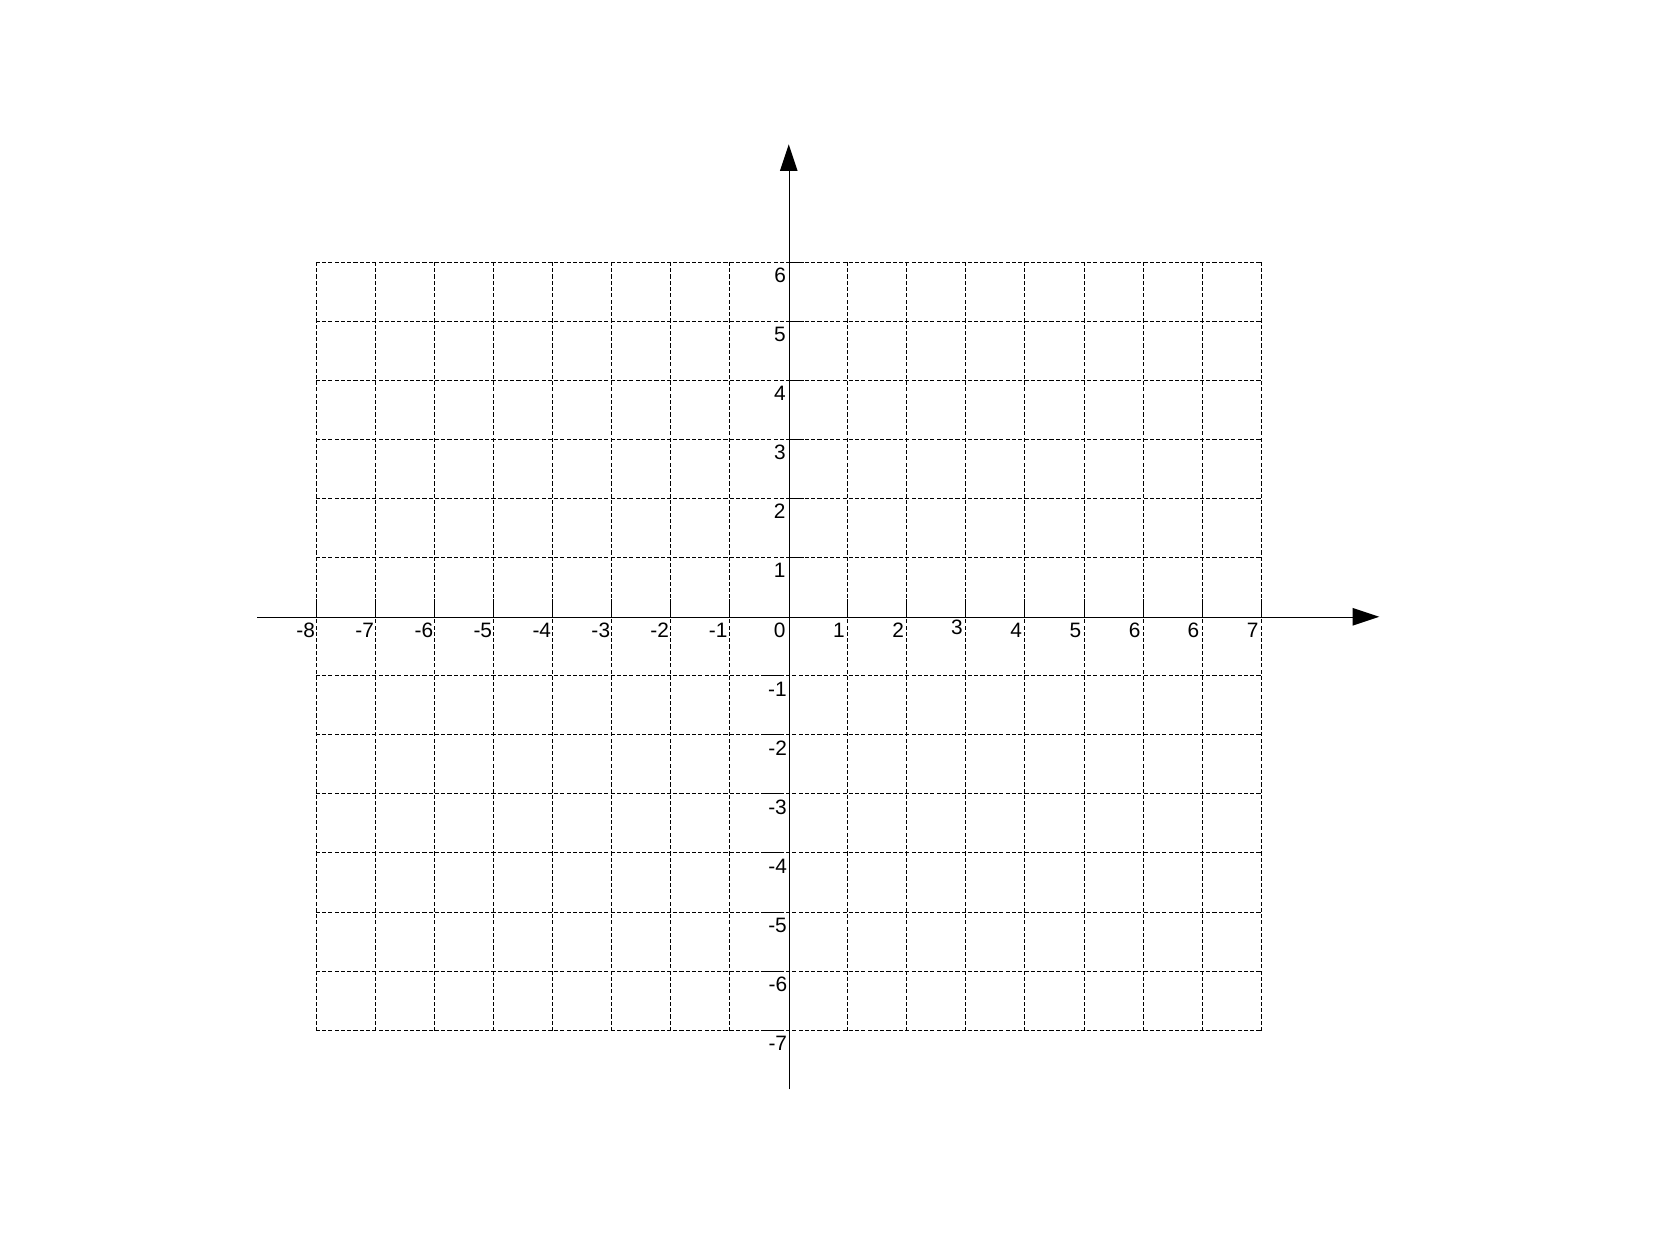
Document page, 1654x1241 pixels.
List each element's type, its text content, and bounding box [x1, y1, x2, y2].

text_box -1 [753, 669, 802, 708]
text_box -7 [753, 1024, 802, 1063]
text_box 4 [759, 374, 801, 413]
text_box -3 [576, 610, 625, 649]
text_box 7 [1232, 610, 1274, 649]
text_box -4 [753, 847, 802, 885]
text_box 6 [759, 256, 801, 295]
text_box 3 [936, 608, 978, 647]
text_box -1 [694, 610, 743, 649]
text_box 1 [818, 610, 860, 649]
text_box 3 [759, 433, 801, 472]
text_box 5 [1054, 610, 1096, 649]
text_box -2 [635, 610, 684, 649]
text_box -7 [340, 610, 389, 649]
text_box -8 [281, 610, 330, 649]
text_box 6 [1173, 610, 1215, 649]
text_box 2 [759, 492, 801, 531]
text_box -2 [753, 728, 802, 767]
text_box -5 [753, 906, 802, 944]
text_box 2 [877, 610, 919, 649]
text_box -6 [399, 610, 448, 649]
text_box -6 [753, 965, 802, 1003]
text_box -3 [753, 788, 802, 826]
text_box -5 [458, 610, 507, 649]
text_box 5 [759, 315, 801, 354]
text_box 0 [759, 610, 801, 649]
text_box -4 [517, 610, 566, 649]
text_box 1 [759, 551, 801, 590]
text_box 6 [1113, 610, 1156, 649]
text_box 4 [995, 610, 1037, 649]
